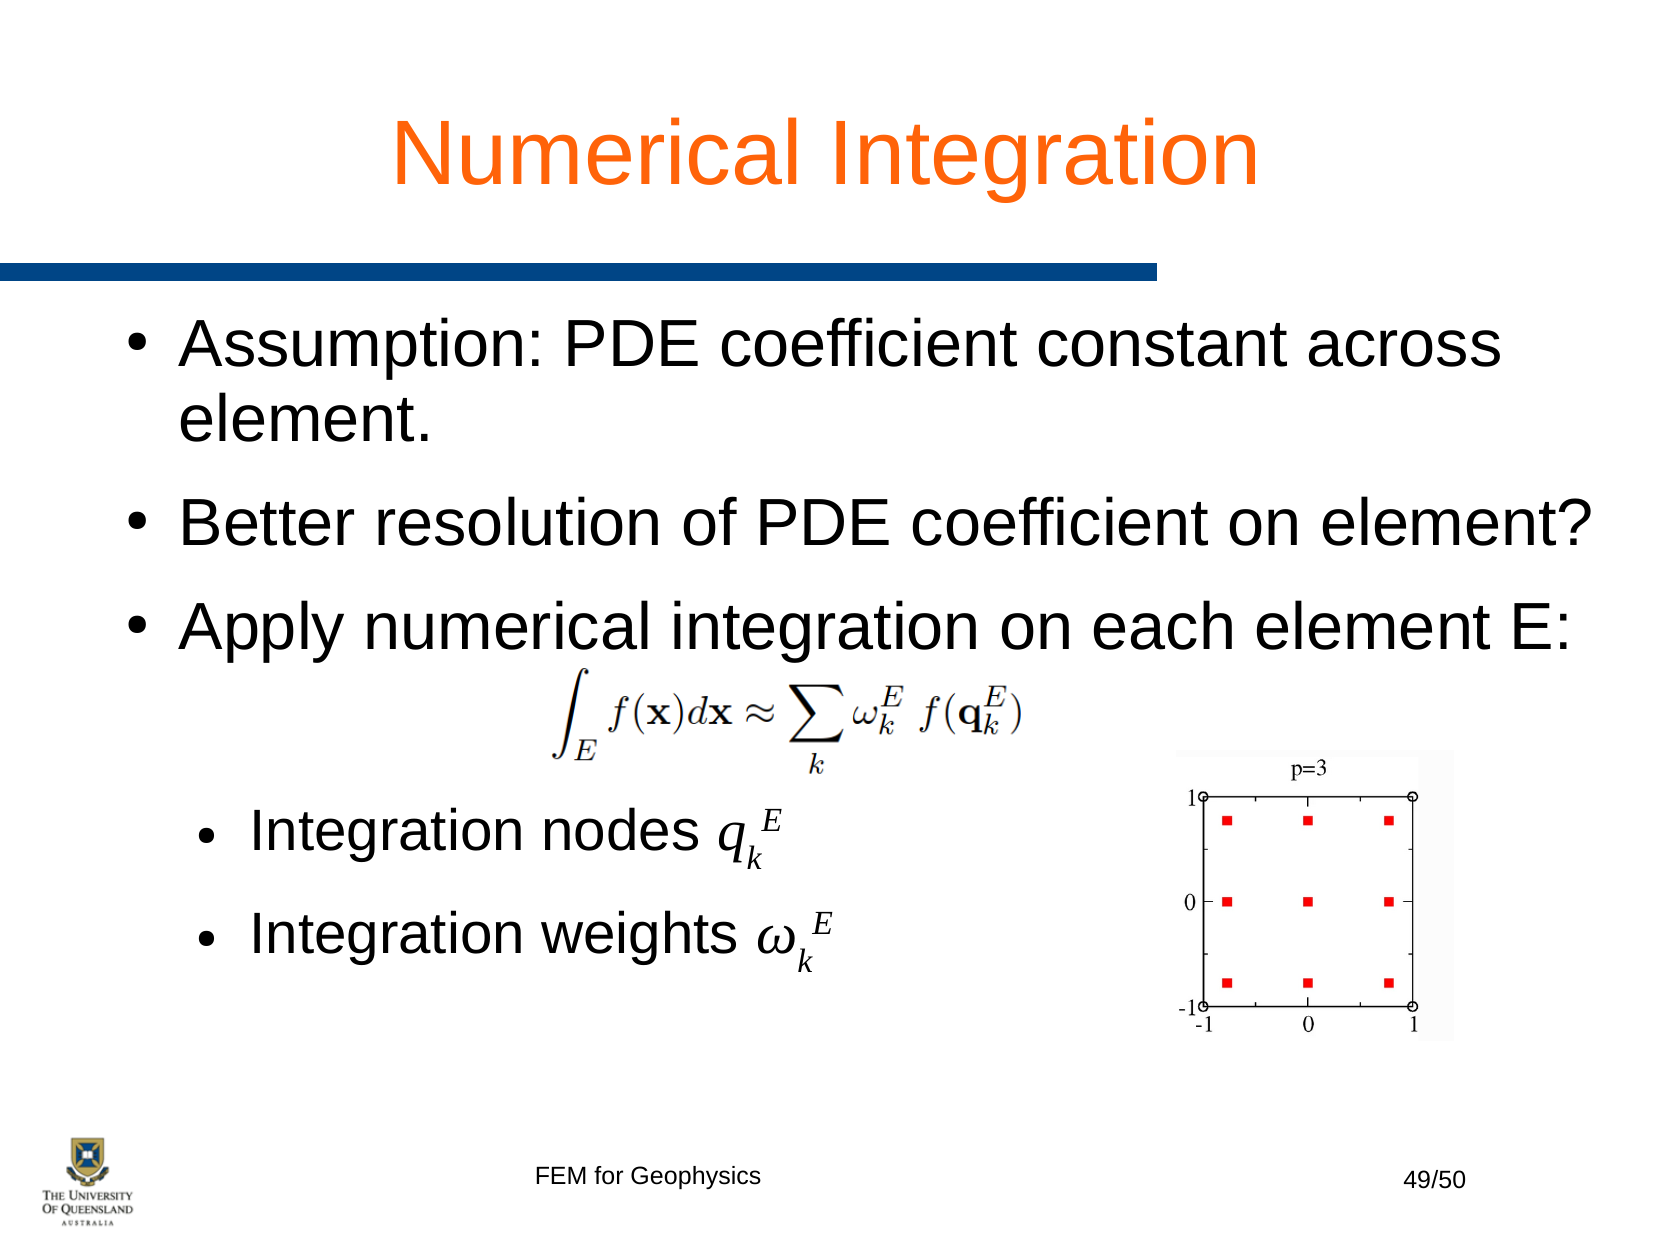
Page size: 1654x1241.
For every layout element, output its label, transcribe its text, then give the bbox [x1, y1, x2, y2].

picture [35, 1133, 142, 1235]
list Assumption: PDE coefficient constant across element. Better resolution of PDE coefficient on element? Apply numerical integration on each element E: Integration nodes qkE Integration weights ωkE [107, 306, 1596, 1026]
picture [1176, 750, 1454, 1041]
title Numerical Integration [82, 49, 1571, 257]
picture [505, 665, 1094, 783]
